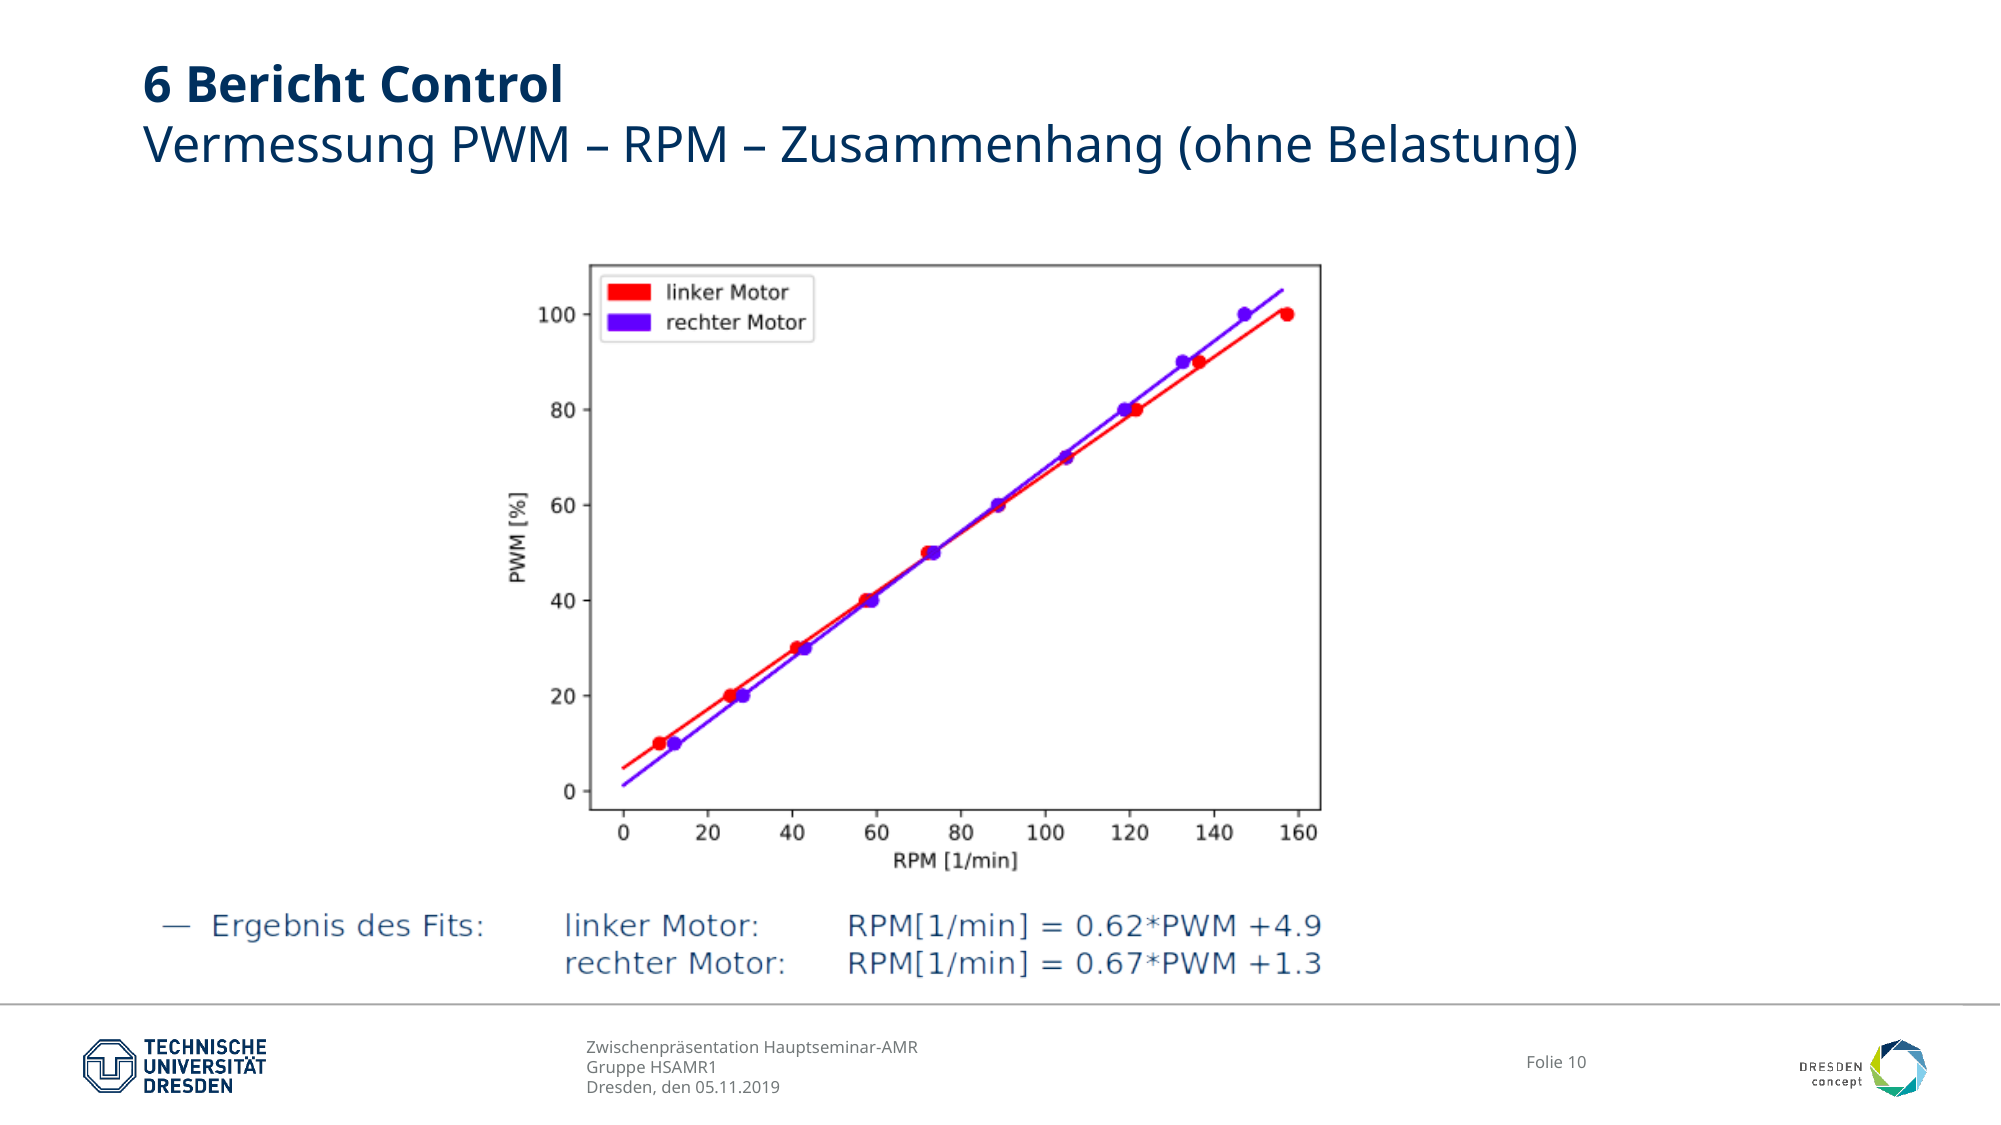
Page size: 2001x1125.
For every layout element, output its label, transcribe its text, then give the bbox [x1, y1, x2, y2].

picture [1800, 1039, 1927, 1097]
picture [83, 1039, 266, 1093]
title 6 Bericht Control Vermessung PWM – RPM – Zusammenhang (ohne Belastung) [143, 56, 1880, 169]
picture [150, 181, 1786, 979]
